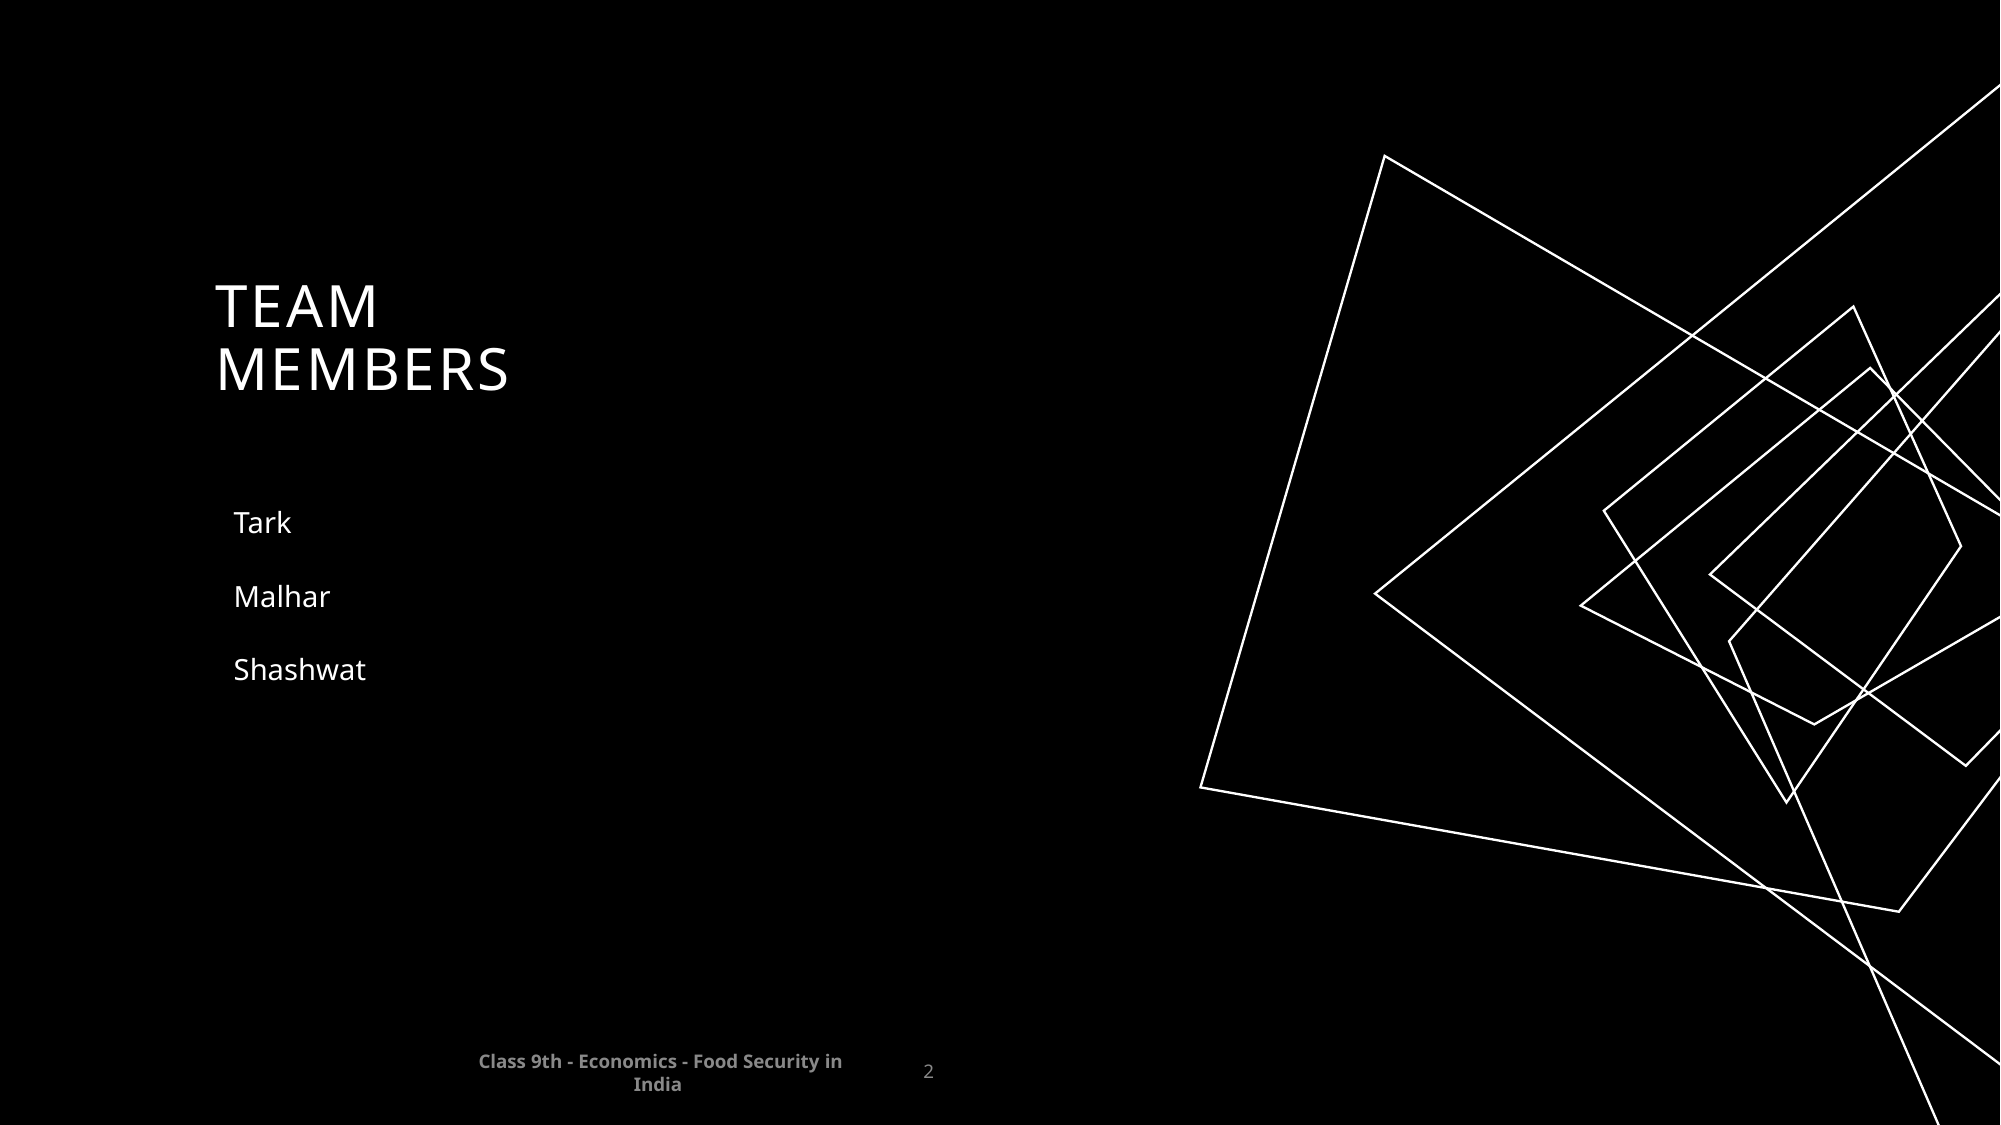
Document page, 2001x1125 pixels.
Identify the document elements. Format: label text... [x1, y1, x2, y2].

footer Class 9th - Economics - Food Security in India [437, 1042, 884, 1103]
title Team members [199, 193, 675, 411]
list Tark Malhar Shashwat [218, 479, 694, 893]
slide_number 2 [908, 1042, 1071, 1103]
